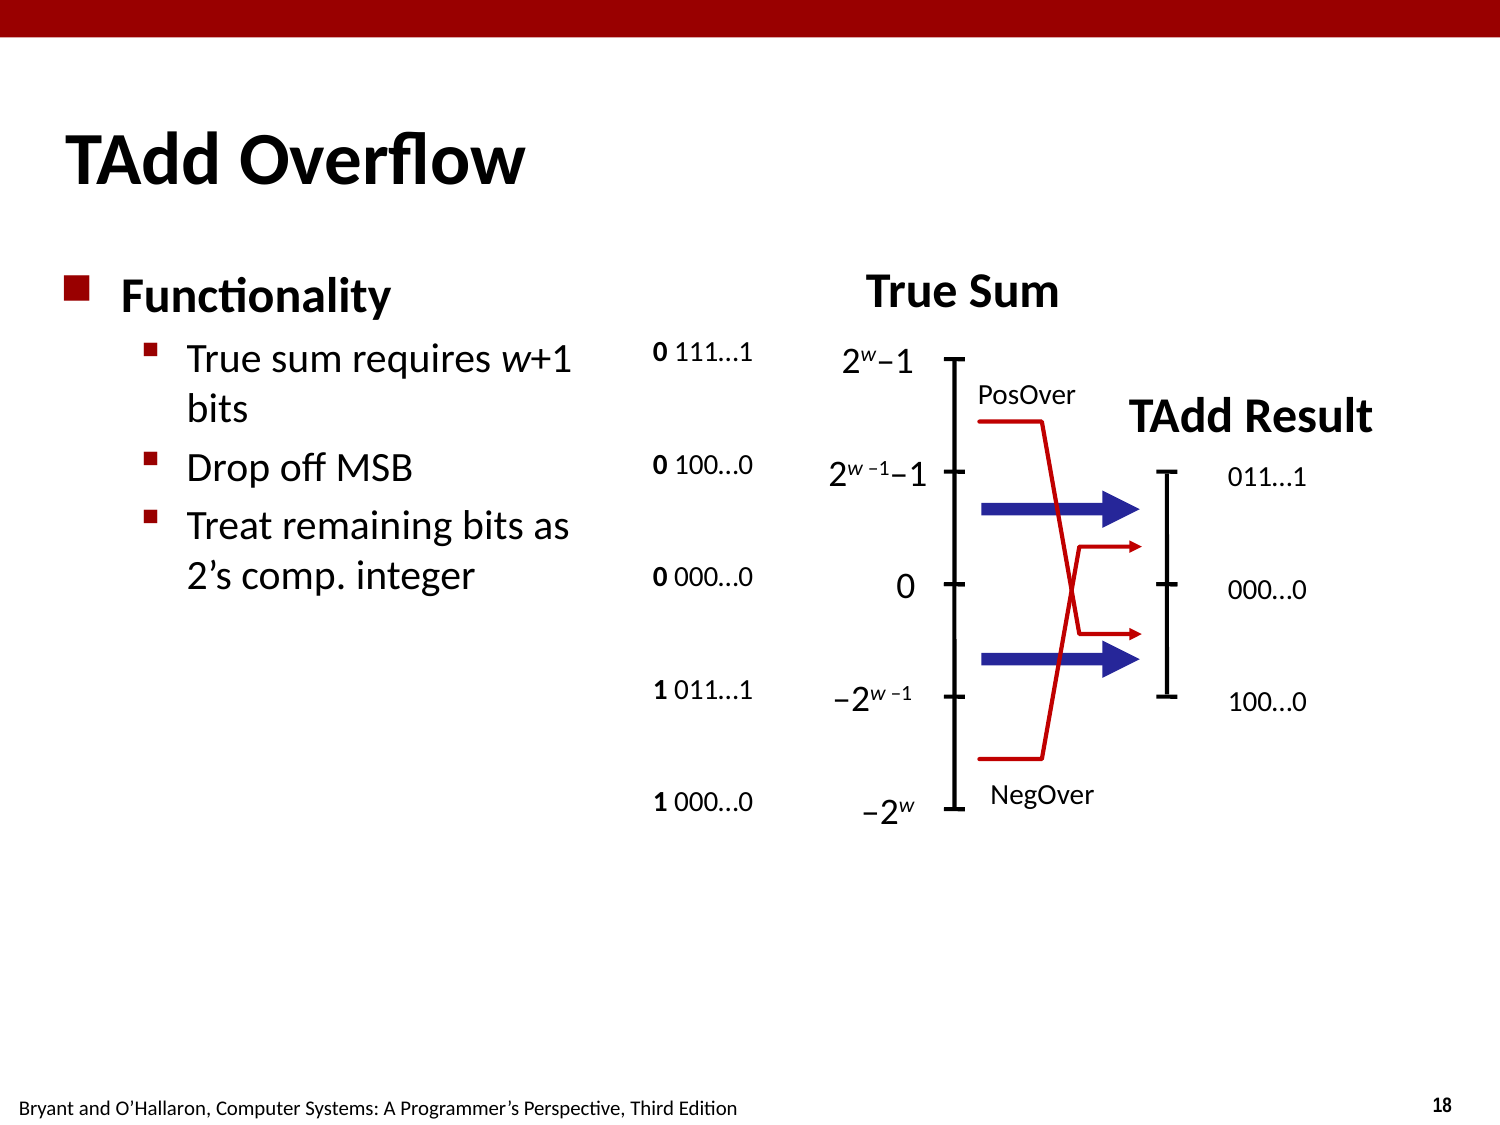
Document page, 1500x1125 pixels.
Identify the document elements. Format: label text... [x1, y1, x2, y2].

text_box 2w–1 [826, 328, 929, 388]
text_box PosOver [963, 367, 1092, 418]
text_box TAdd Result [1113, 374, 1389, 450]
text_box 000…0 [1212, 562, 1323, 613]
text_box 0 111…1 [638, 325, 769, 376]
text_box True Sum [850, 249, 1076, 325]
text_box –2w –1 [817, 667, 927, 727]
text_box 0 [881, 553, 931, 613]
text_box 1 000…0 [638, 775, 769, 826]
text_box 1 011…1 [638, 662, 769, 713]
text_box 0 100…0 [638, 437, 769, 488]
text_box 100…0 [1212, 675, 1323, 726]
text_box 011…1 [1212, 450, 1323, 501]
text_box NegOver [975, 767, 1110, 818]
title TAdd Overflow [50, 108, 1159, 200]
list Functionality True sum requires w+1 bits Drop off MSB Treat remaining bits as 2’s comp. integer [50, 255, 593, 1113]
text_box 2w –1–1 [813, 442, 969, 502]
text_box –2w [845, 779, 929, 840]
text_box 0 000…0 [638, 550, 769, 601]
